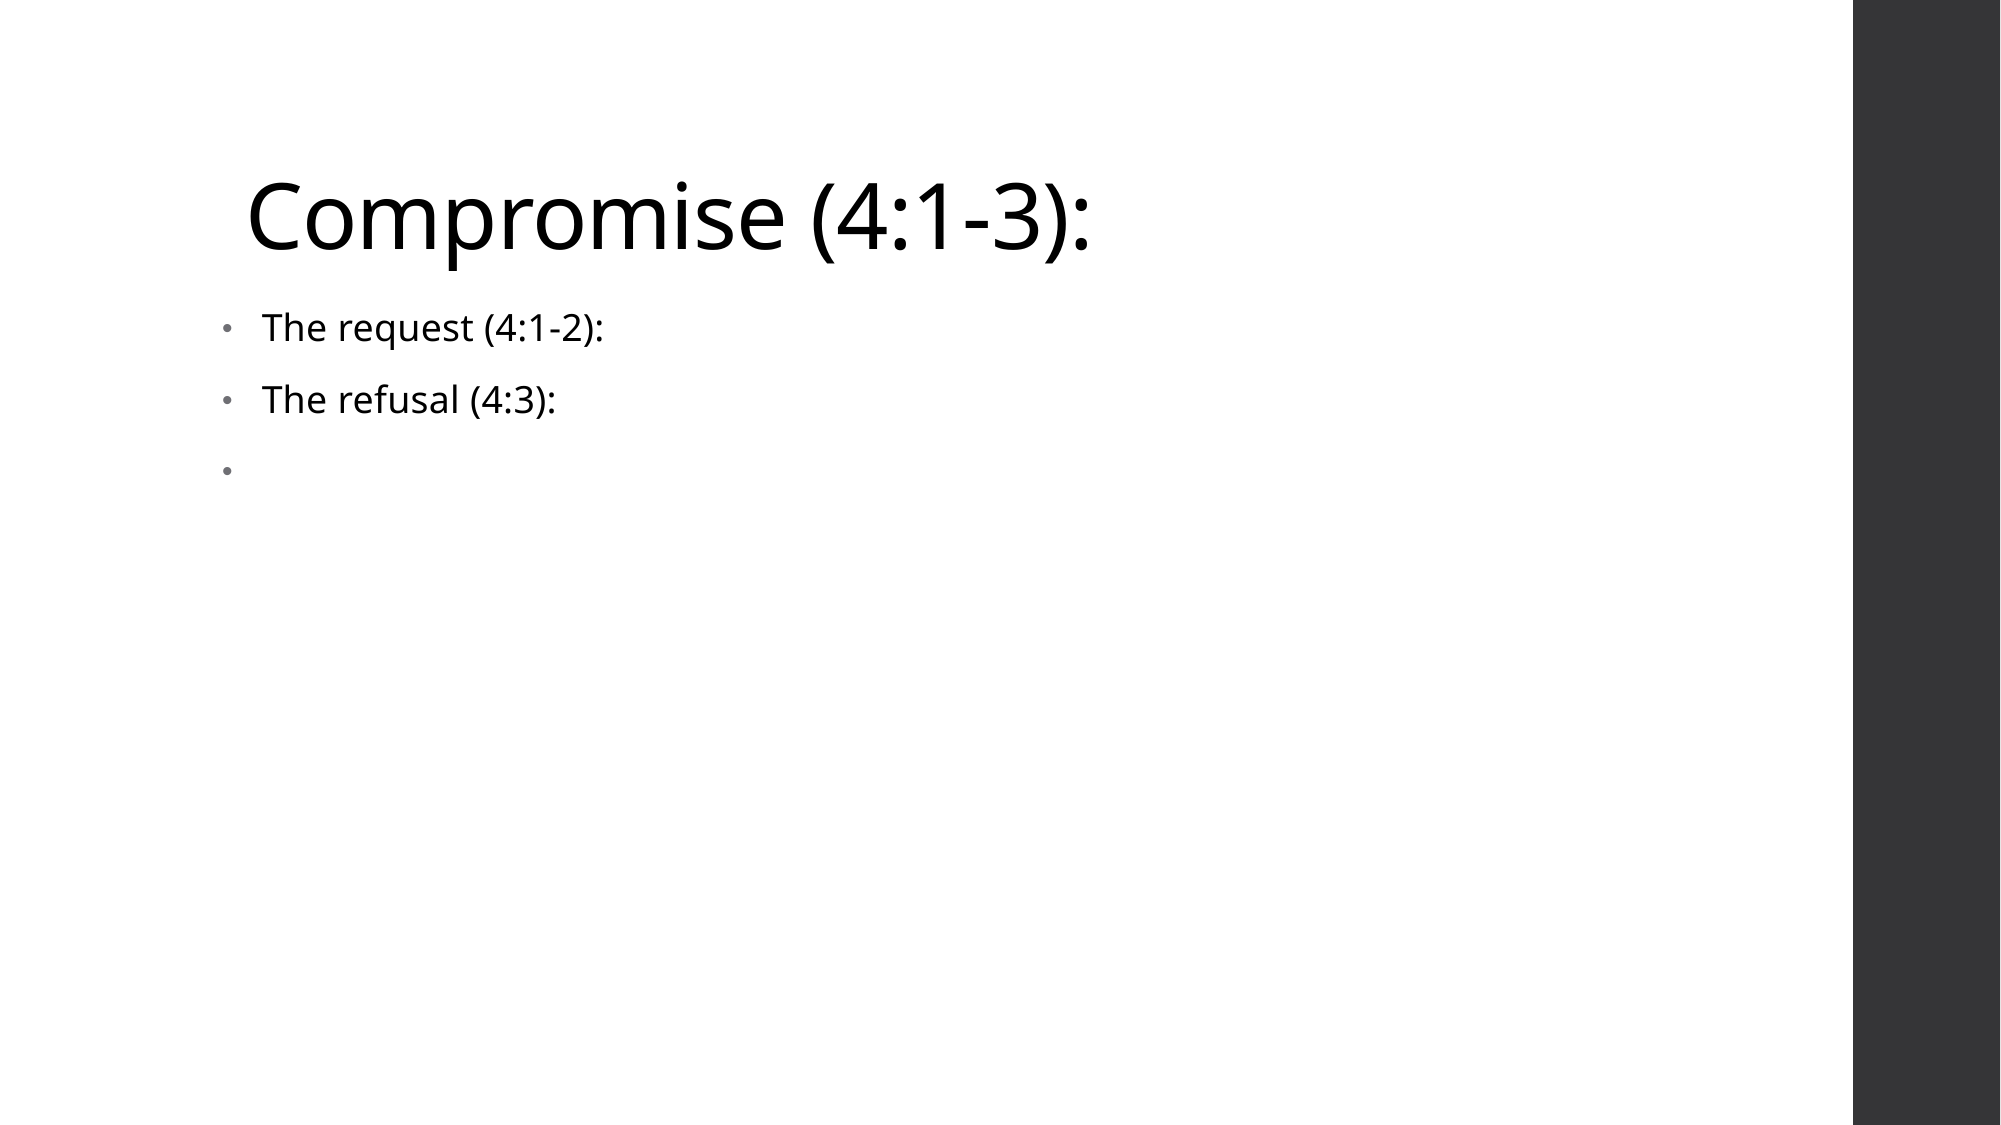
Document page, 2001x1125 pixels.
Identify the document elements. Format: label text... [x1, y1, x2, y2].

list The request (4:1-2): The refusal (4:3): [206, 299, 1617, 1014]
title Compromise (4:1-3): [206, 60, 1797, 278]
